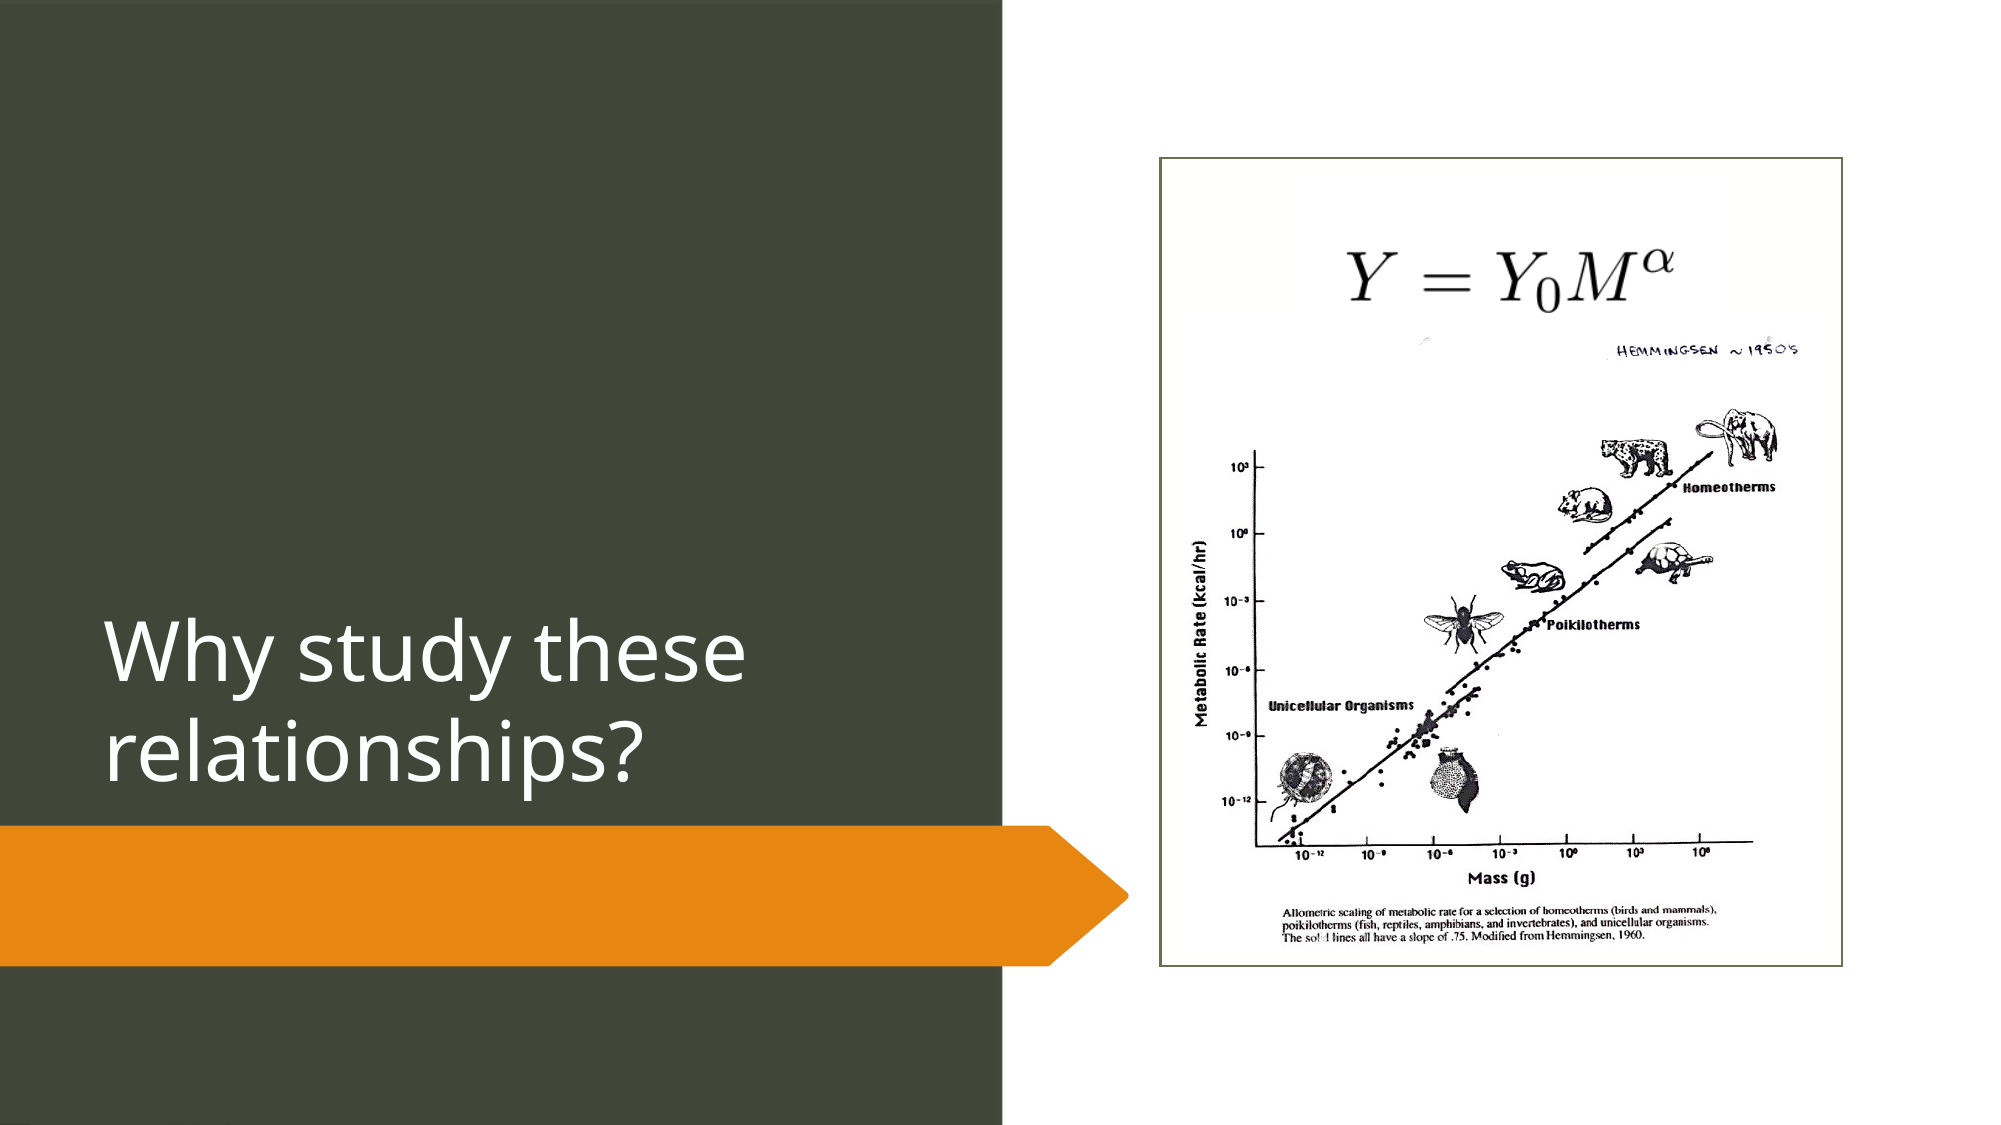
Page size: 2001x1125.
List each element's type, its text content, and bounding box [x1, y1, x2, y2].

text_box [0, 0, 2000, 1125]
title Why study these relationships? [88, 158, 955, 806]
picture [1187, 175, 1815, 952]
